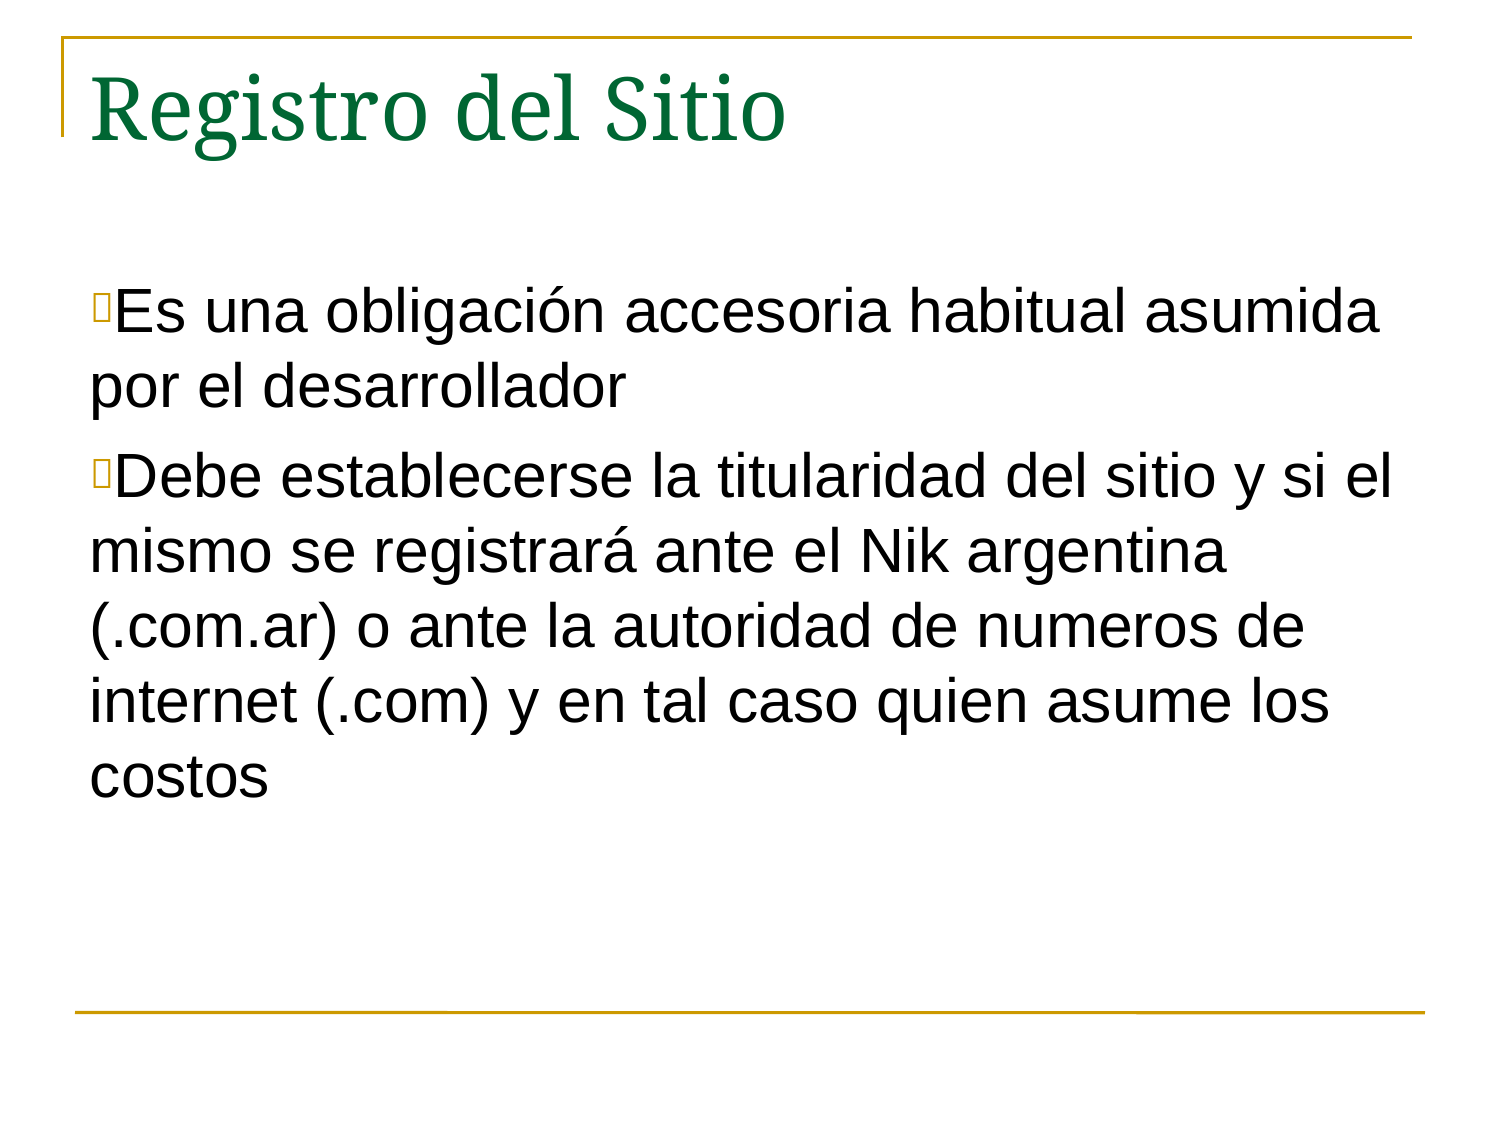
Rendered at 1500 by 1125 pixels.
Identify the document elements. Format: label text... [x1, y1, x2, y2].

list Es una obligación accesoria habitual asumida por el desarrollador Debe establecerse la titularidad del sitio y si el mismo se registrará ante el Nik argentina (.com.ar) o ante la autoridad de numeros de internet (.com) y en tal caso quien asume los costos [75, 262, 1425, 1006]
title Registro del Sitio [75, 45, 1425, 233]
